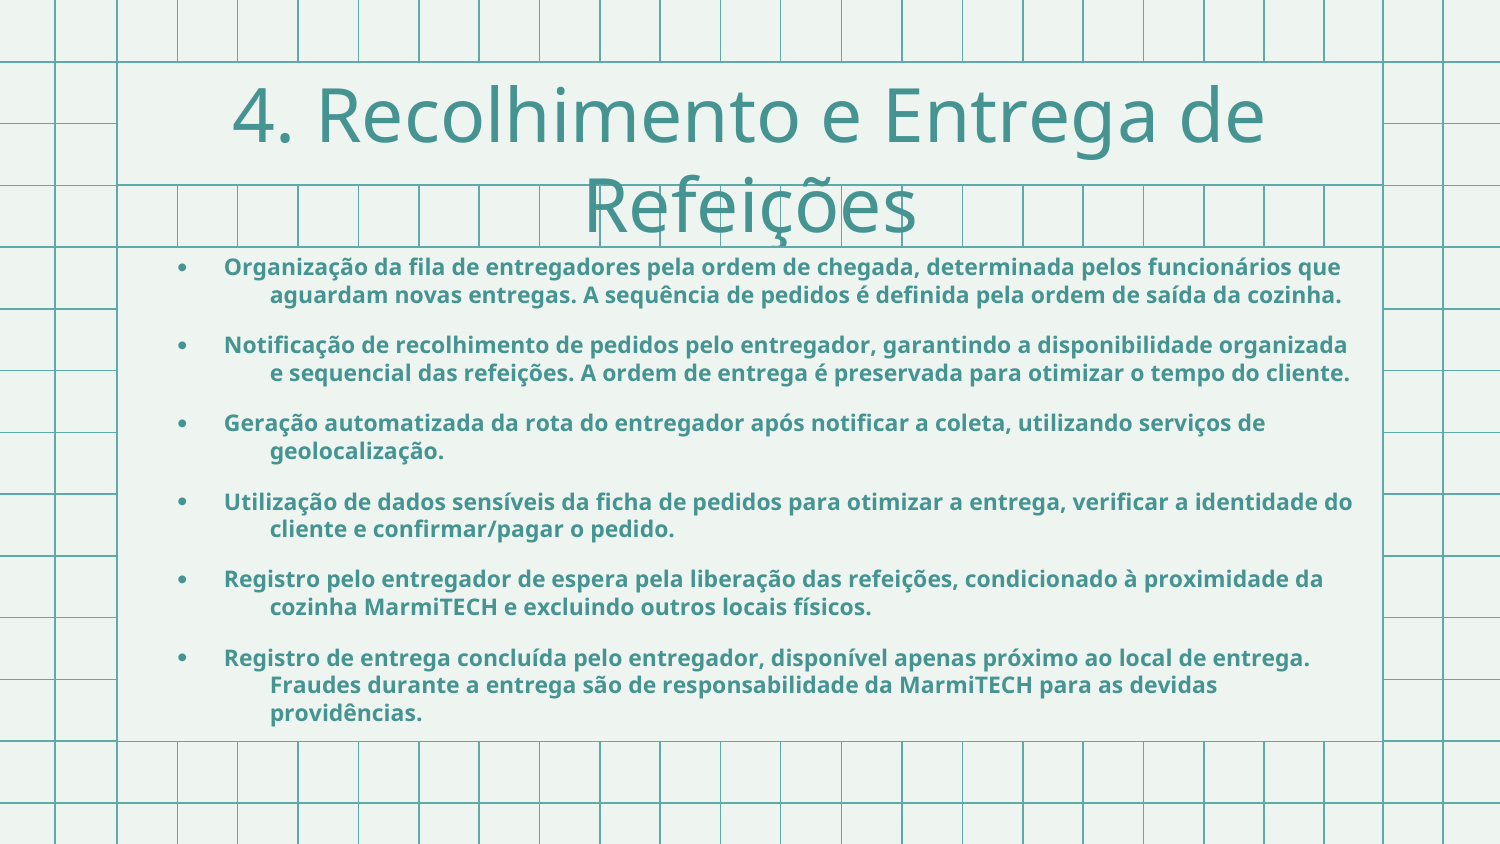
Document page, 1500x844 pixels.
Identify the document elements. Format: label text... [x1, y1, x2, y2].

list Organização da fila de entregadores pela ordem de chegada, determinada pelos funcionários que aguardam novas entregas. A sequência de pedidos é definida pela ordem de saída da cozinha. Notificação de recolhimento de pedidos pelo entregador, garantindo a disponibilidade organizada e sequencial das refeições. A ordem de entrega é preservada para otimizar o tempo do cliente. Geração automatizada da rota do entregador após notificar a coleta, utilizando serviços de geolocalização. Utilização de dados sensíveis da ficha de pedidos para otimizar a entrega, verificar a identidade do cliente e confirmar/pagar o pedido. Registro pelo entregador de espera pela liberação das refeições, condicionado à proximidade da cozinha MarmiTECH e excluindo outros locais físicos. Registro de entrega concluída pelo entregador, disponível apenas próximo ao local de entrega. Fraudes durante a entrega são de responsabilidade da MarmiTECH para as devidas providências. [117, 247, 1383, 742]
title 4. Recolhimento e Entrega de Refeições [117, 61, 1383, 186]
